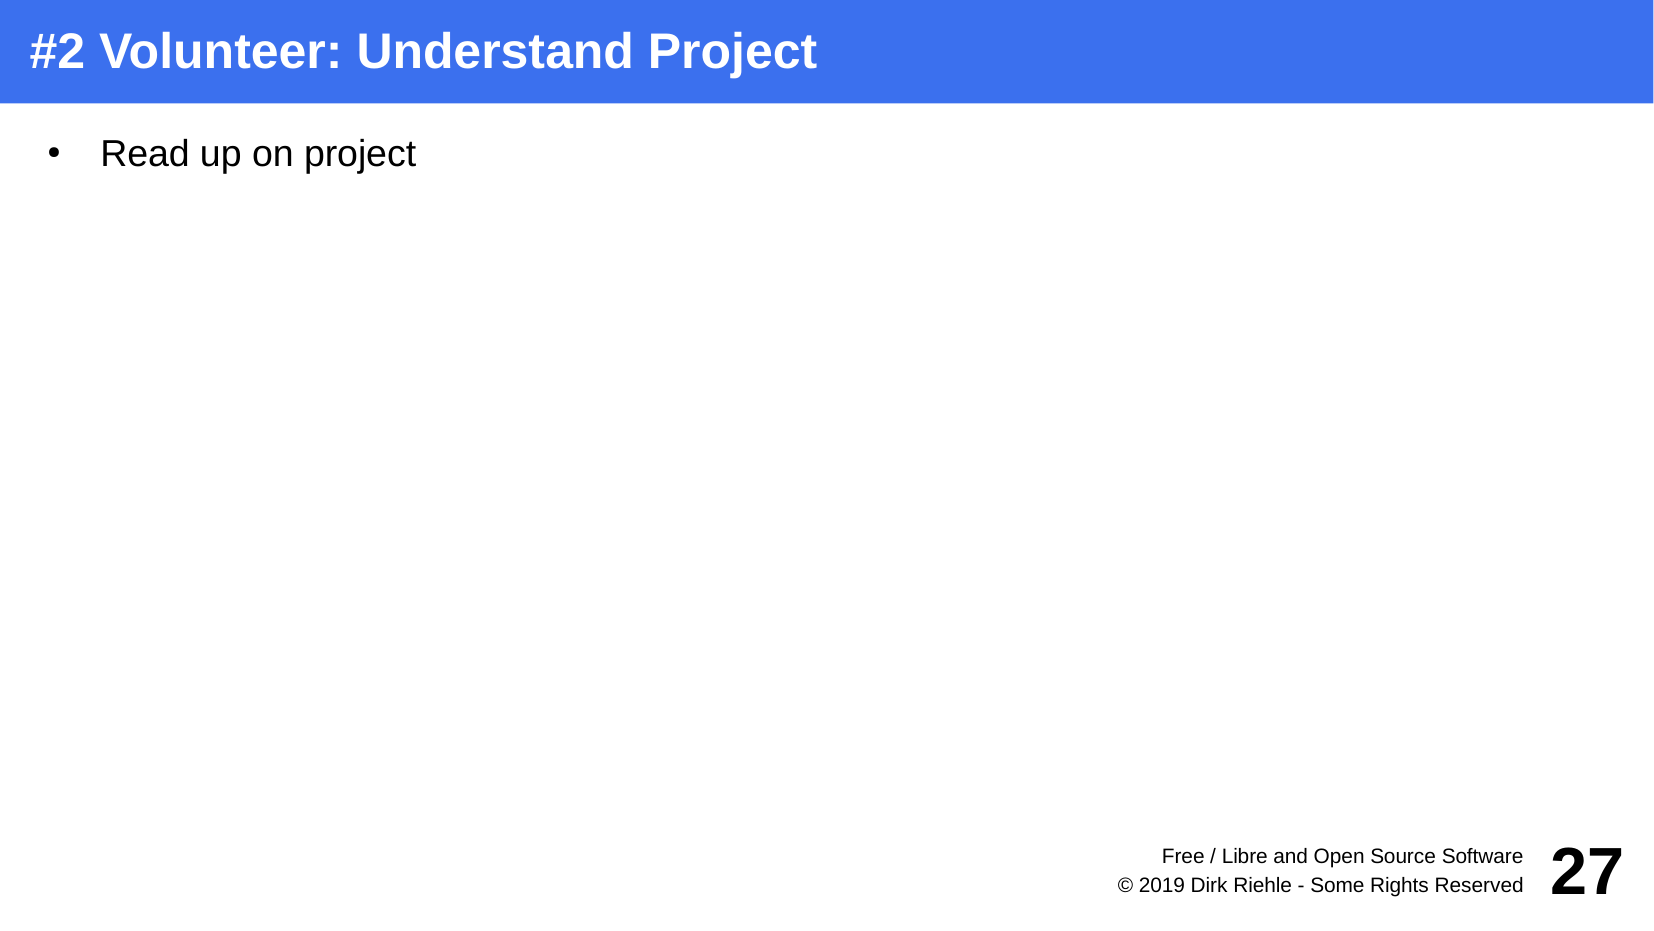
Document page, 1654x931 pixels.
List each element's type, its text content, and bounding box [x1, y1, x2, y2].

title #2 Volunteer: Understand Project [0, 0, 1654, 104]
list Read up on project [29, 132, 1625, 813]
